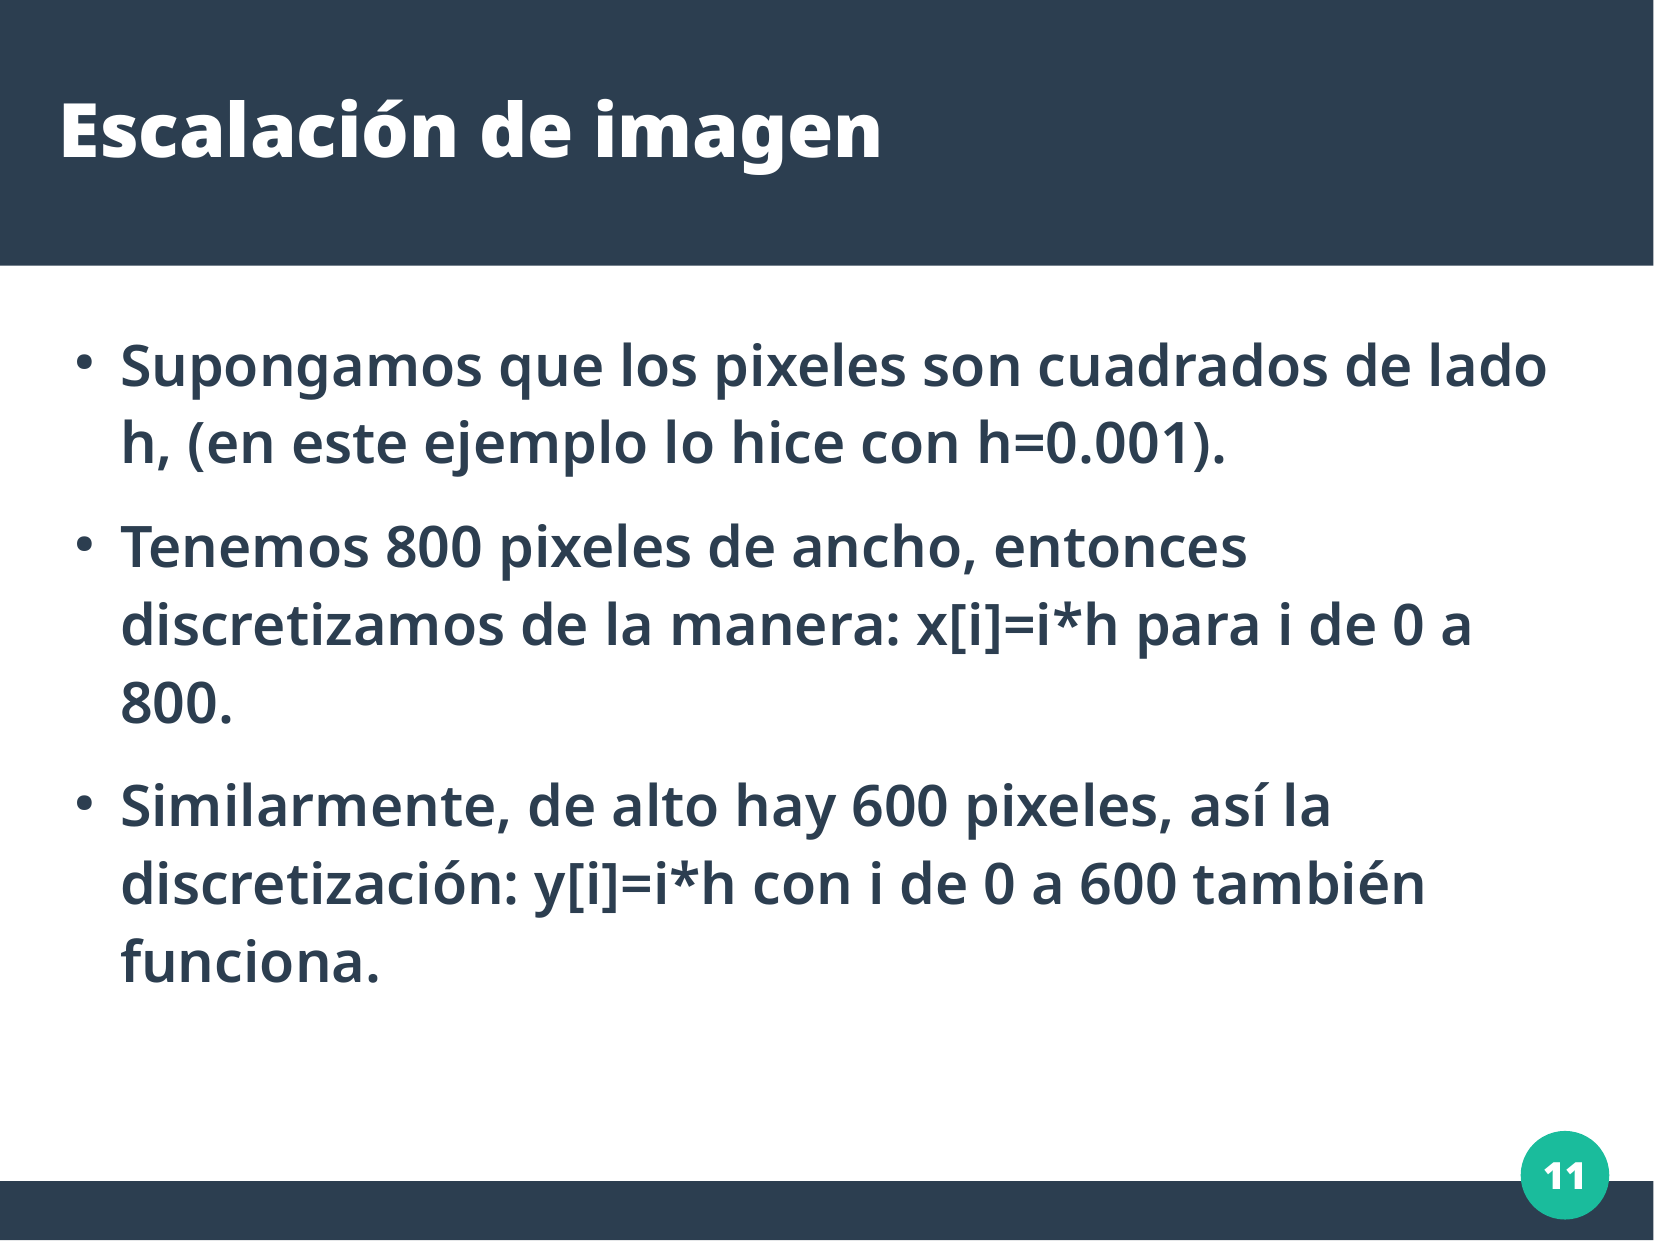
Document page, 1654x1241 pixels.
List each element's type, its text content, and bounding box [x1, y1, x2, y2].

title Escalación de imagen [59, 49, 1595, 207]
list Supongamos que los pixeles son cuadrados de lado h, (en este ejemplo lo hice con h=0.001). Tenemos 800 pixeles de ancho, entonces discretizamos de la manera: x[i]=i*h para i de 0 a 800. Similarmente, de alto hay 600 pixeles, así la discretización: y[i]=i*h con i de 0 a 600 también funciona. [59, 324, 1595, 1004]
